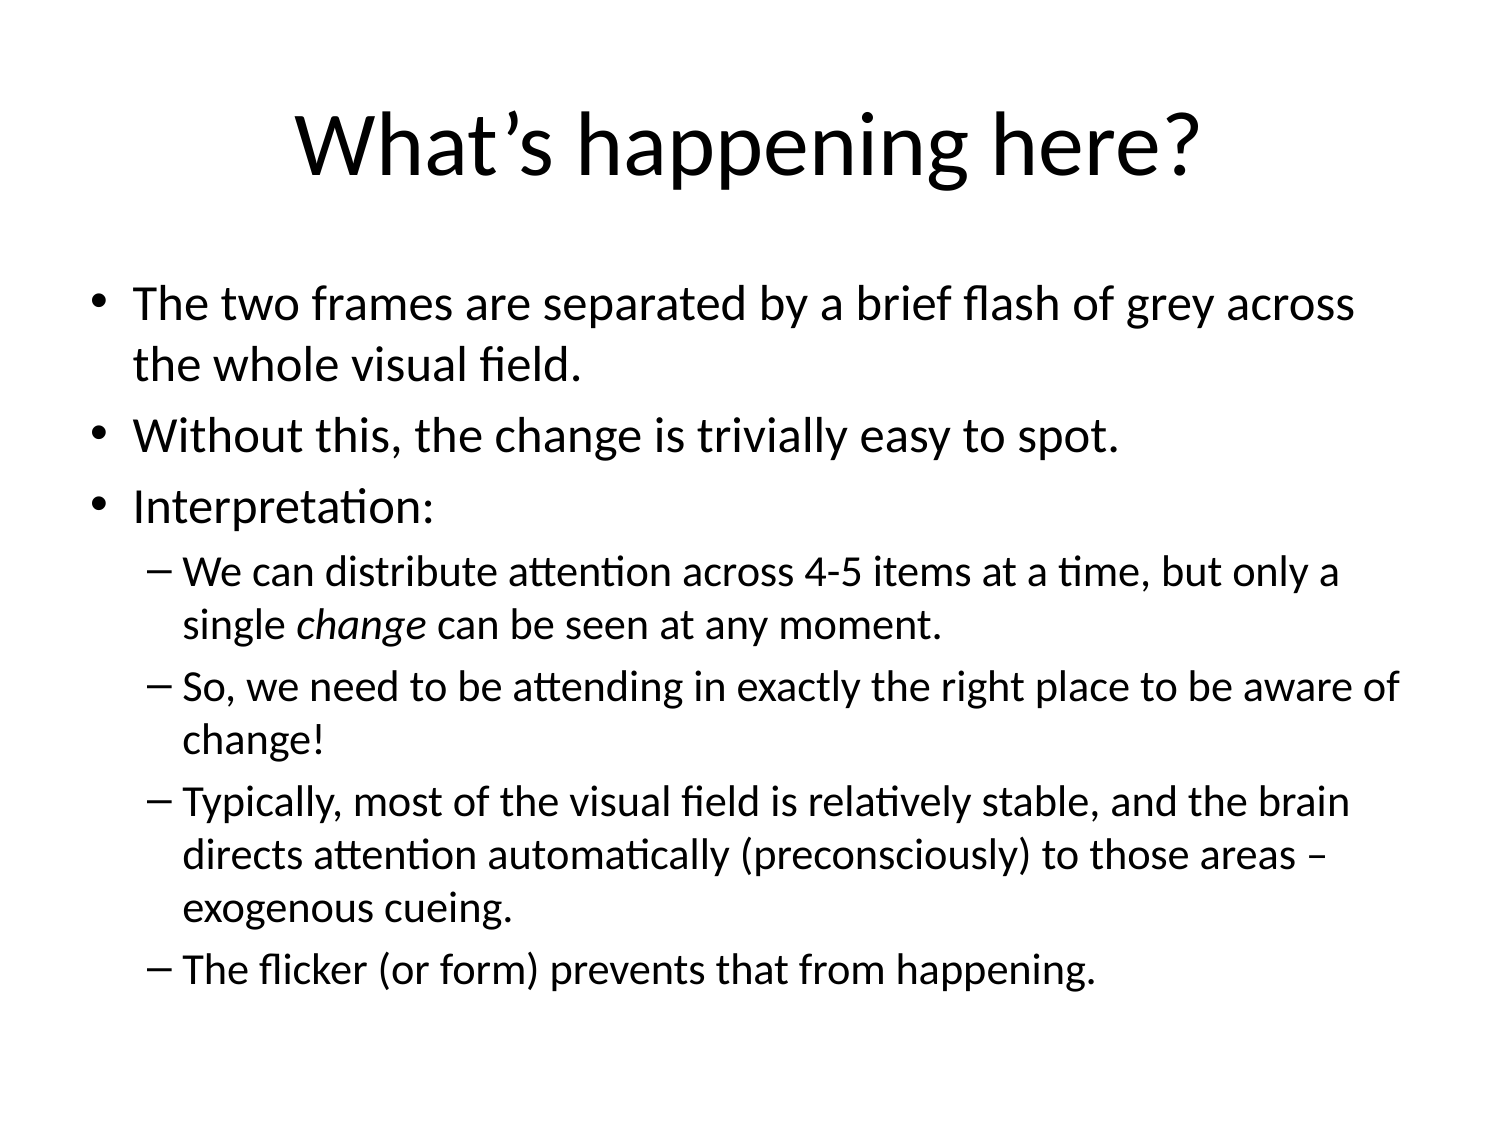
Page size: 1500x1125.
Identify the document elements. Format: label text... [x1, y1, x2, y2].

list The two frames are separated by a brief flash of grey across the whole visual field. Without this, the change is trivially easy to spot. Interpretation: We can distribute attention across 4-5 items at a time, but only a single change can be seen at any moment. So, we need to be attending in exactly the right place to be aware of change! Typically, most of the visual field is relatively stable, and the brain directs attention automatically (preconsciously) to those areas – exogenous cueing. The flicker (or form) prevents that from happening. [75, 262, 1425, 1005]
title What’s happening here? [75, 45, 1425, 233]
